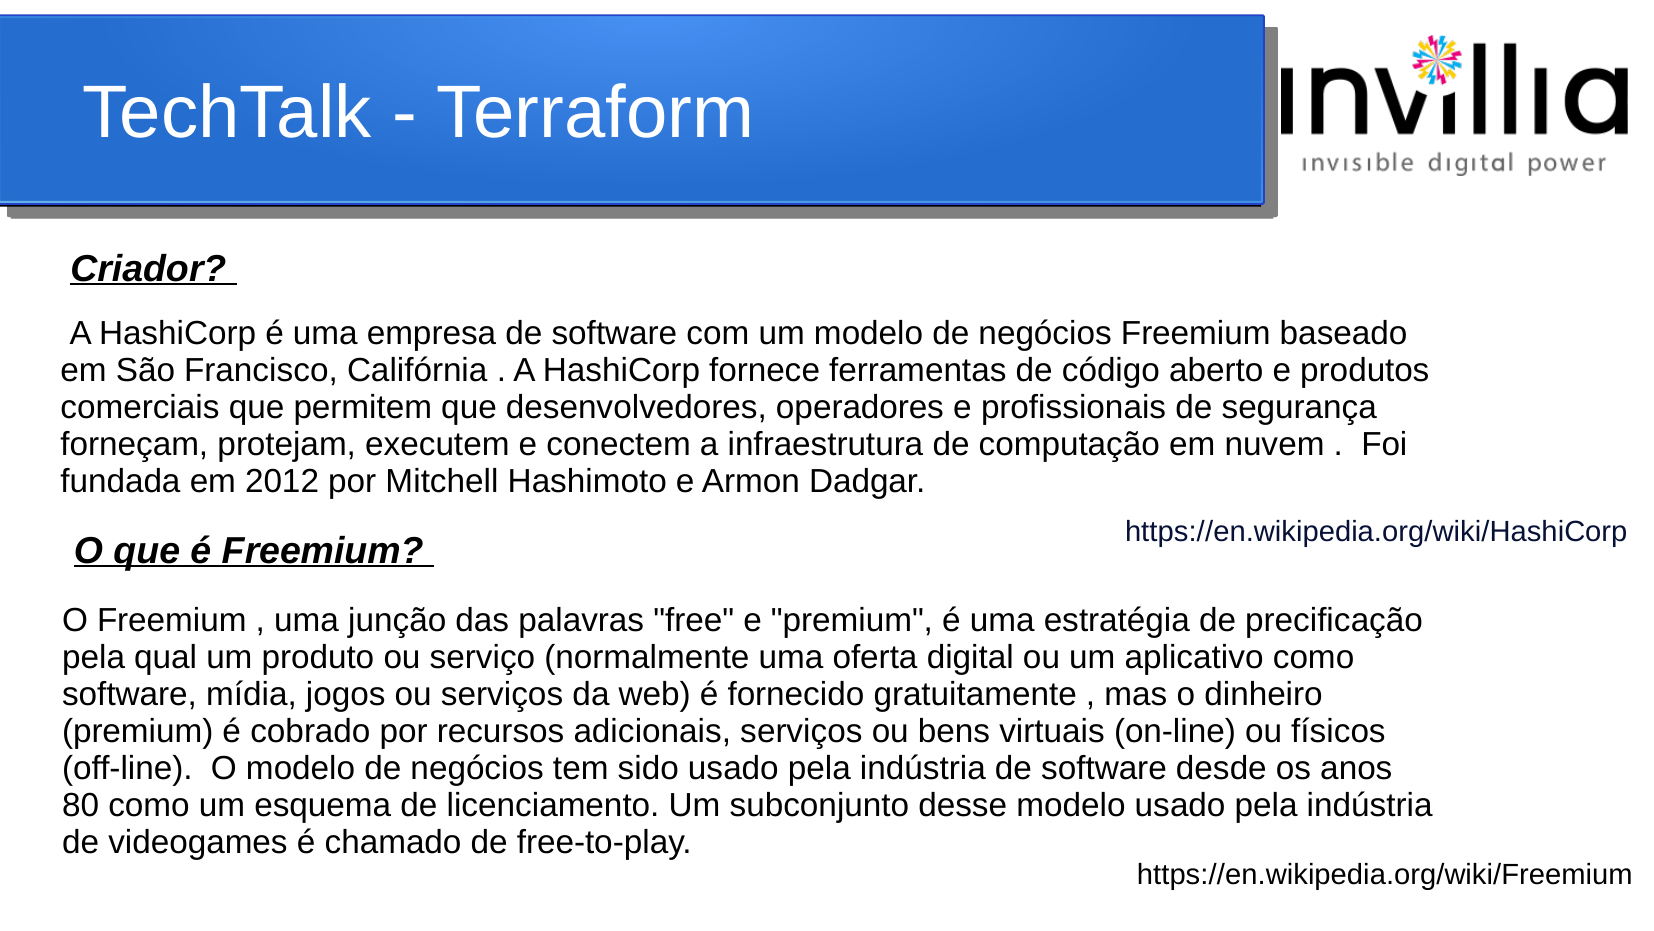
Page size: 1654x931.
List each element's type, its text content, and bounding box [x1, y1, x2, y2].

text_box O Freemium , uma junção das palavras "free" e "premium", é uma estratégia de precificação pela qual um produto ou serviço (normalmente uma oferta digital ou um aplicativo como software, mídia, jogos ou serviços da web) é fornecido gratuitamente , mas o dinheiro (premium) é cobrado por recursos adicionais, serviços ou bens virtuais (on-line) ou físicos (off-line). O modelo de negócios tem sido usado pela indústria de software desde os anos 80 como um esquema de licenciamento. Um subconjunto desse modelo usado pela indústria de videogames é chamado de free-to-play. [47, 594, 1453, 869]
text_box https://en.wikipedia.org/wiki/Freemium [1122, 850, 1654, 921]
text_box https://en.wikipedia.org/wiki/HashiCorp [1110, 507, 1654, 578]
title TechTalk - Terraform [82, 35, 1235, 189]
text_box O que é Freemium? [59, 521, 662, 579]
picture [1281, 35, 1629, 176]
text_box Criador? [55, 239, 659, 297]
text_box A HashiCorp é uma empresa de software com um modelo de negócios Freemium baseado em São Francisco, Califórnia . A HashiCorp fornece ferramentas de código aberto e produtos comerciais que permitem que desenvolvedores, operadores e profissionais de segurança forneçam, protejam, executem e conectem a infraestrutura de computação em nuvem . Foi fundada em 2012 por Mitchell Hashimoto e Armon Dadgar. [45, 307, 1452, 508]
